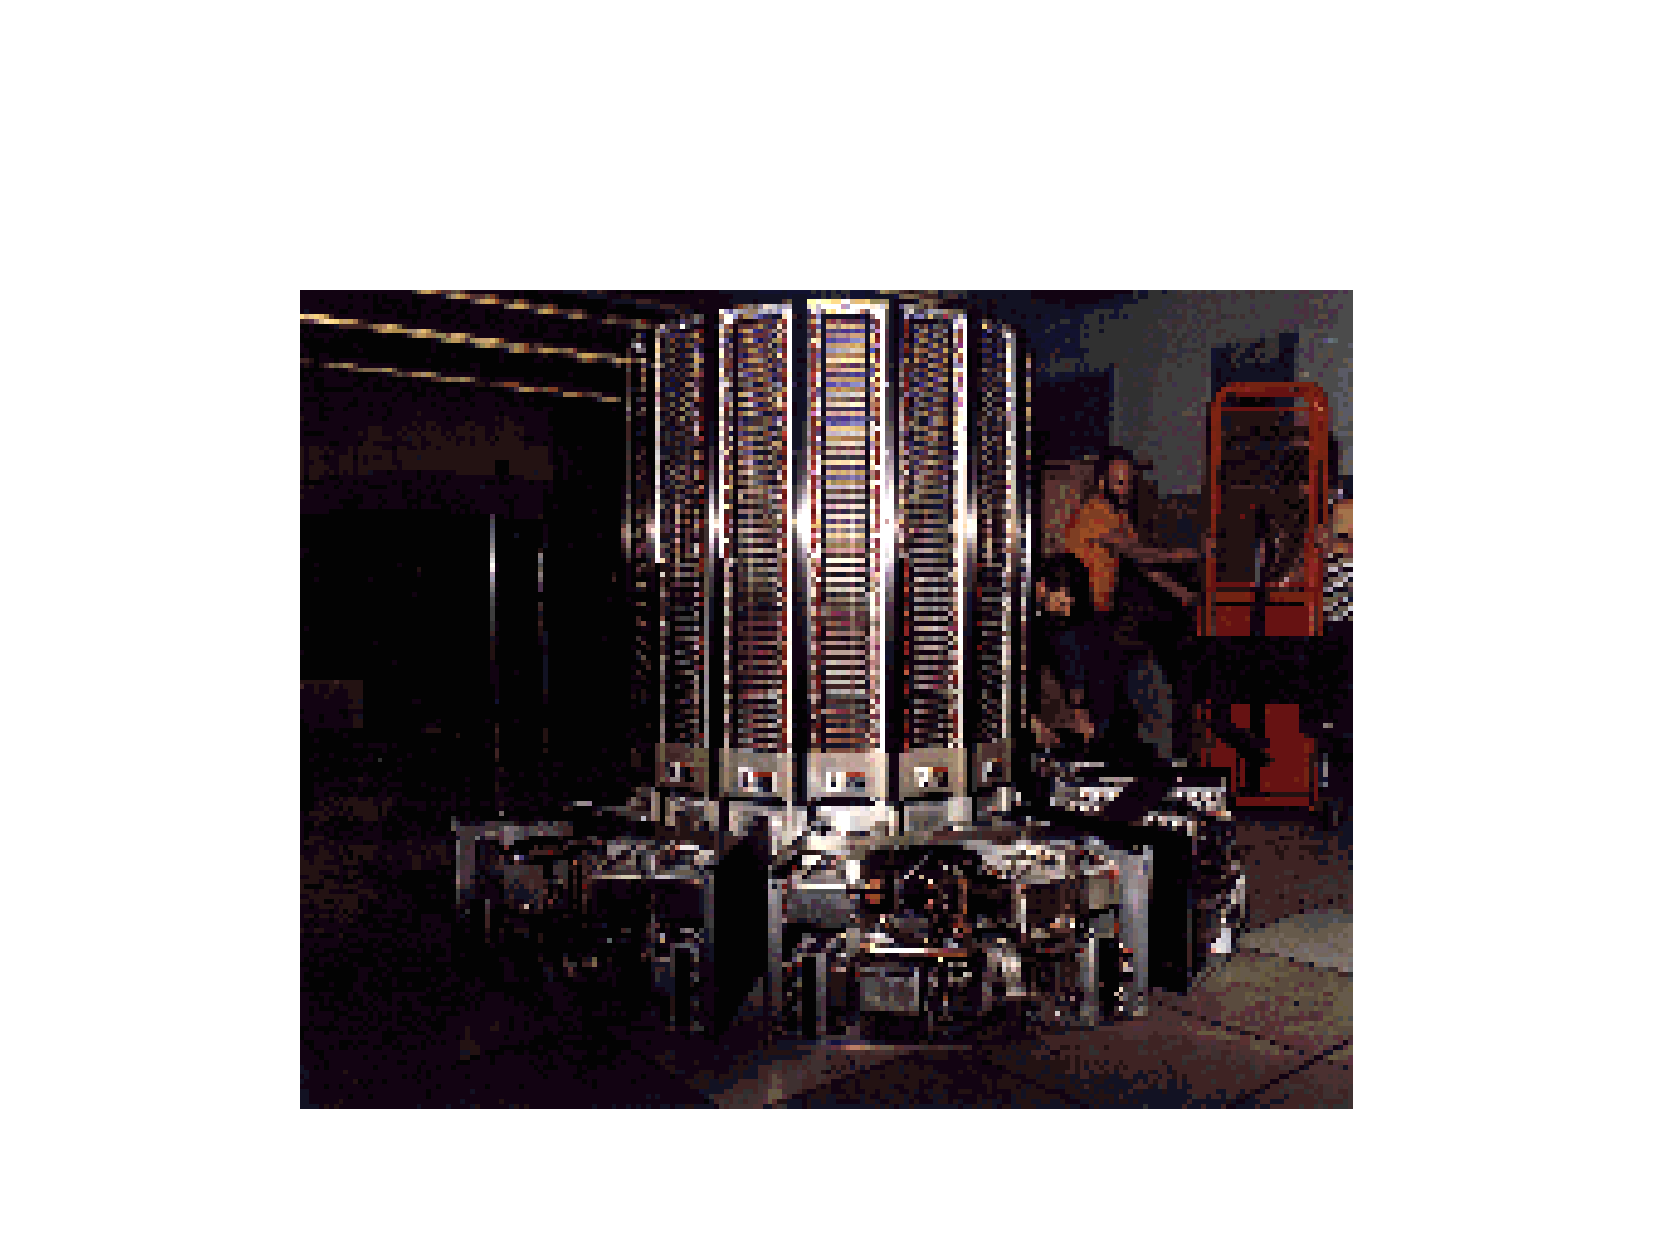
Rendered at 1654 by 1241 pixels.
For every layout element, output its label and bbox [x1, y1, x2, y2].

picture [300, 290, 1353, 1109]
